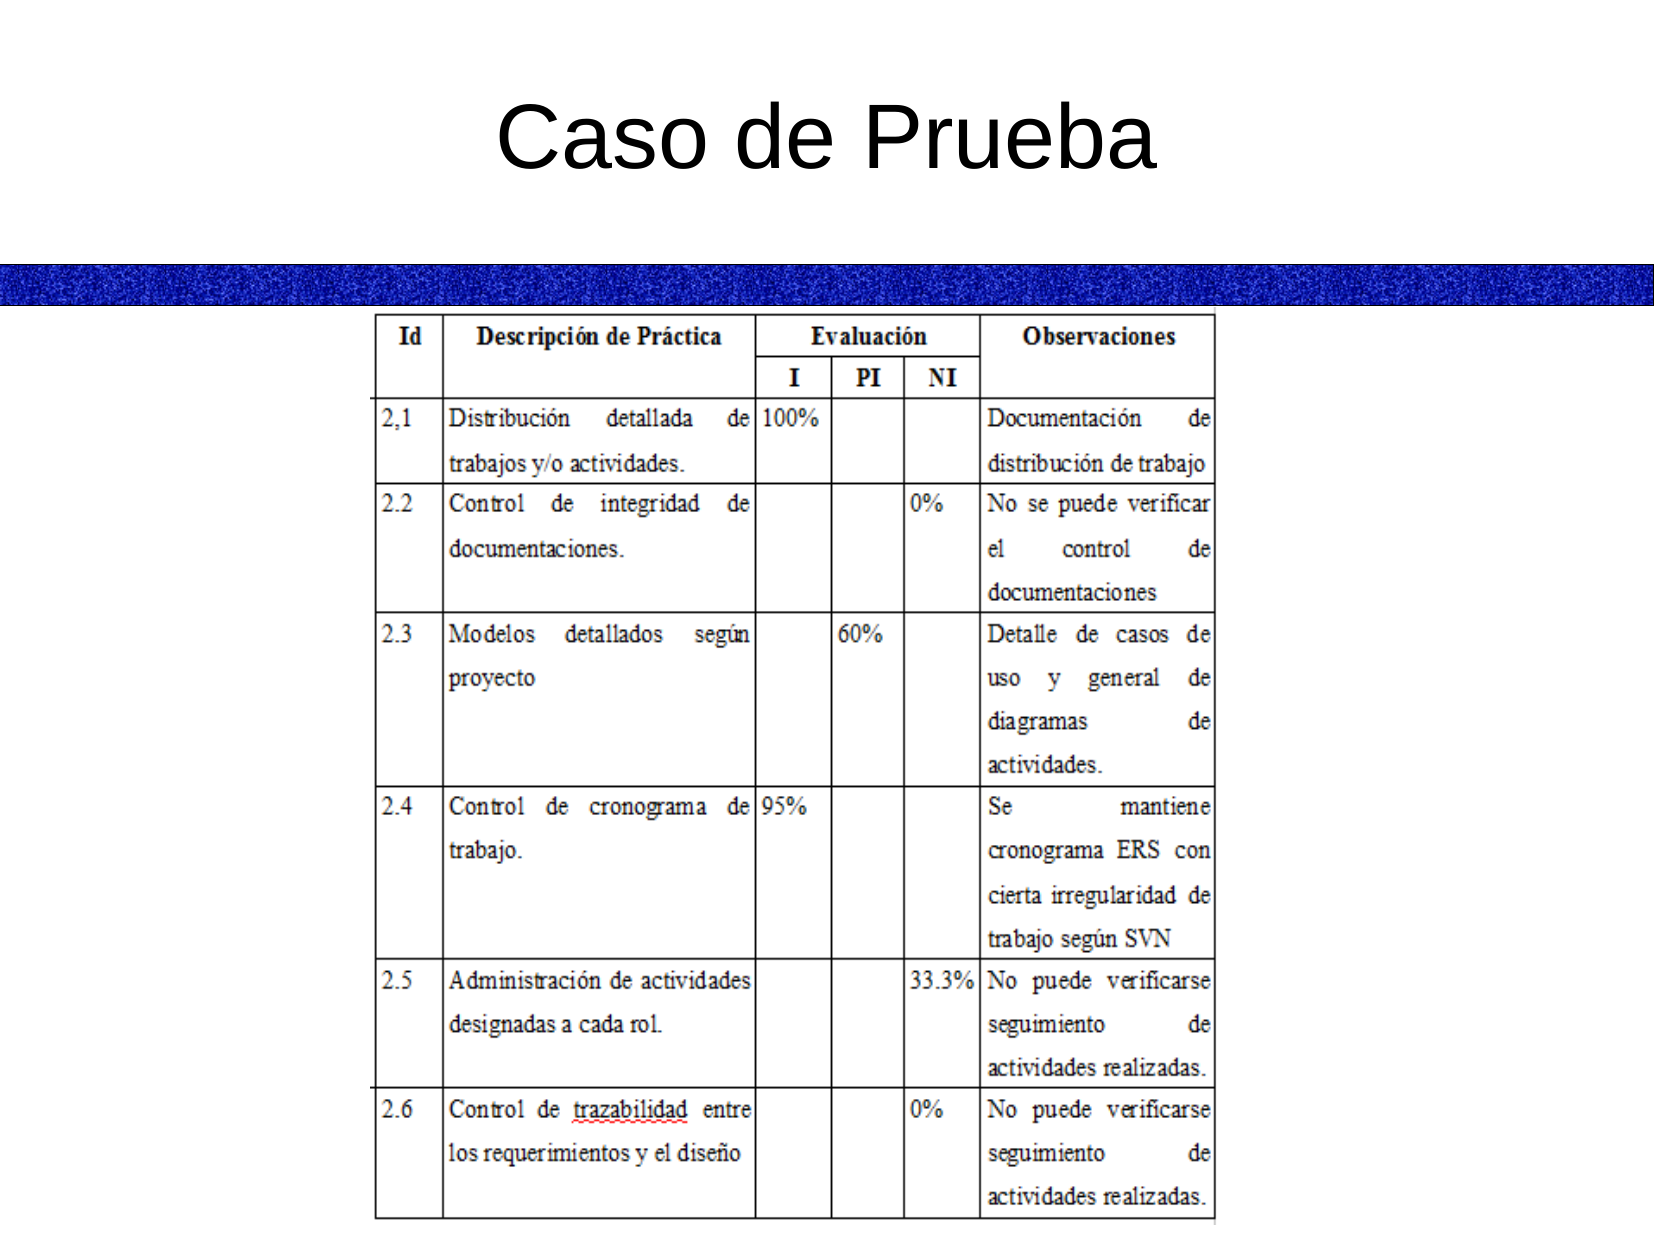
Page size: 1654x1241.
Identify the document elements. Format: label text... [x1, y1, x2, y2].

title Caso de Prueba [58, 21, 1595, 253]
picture [370, 307, 1223, 1225]
picture [0, 265, 1653, 305]
